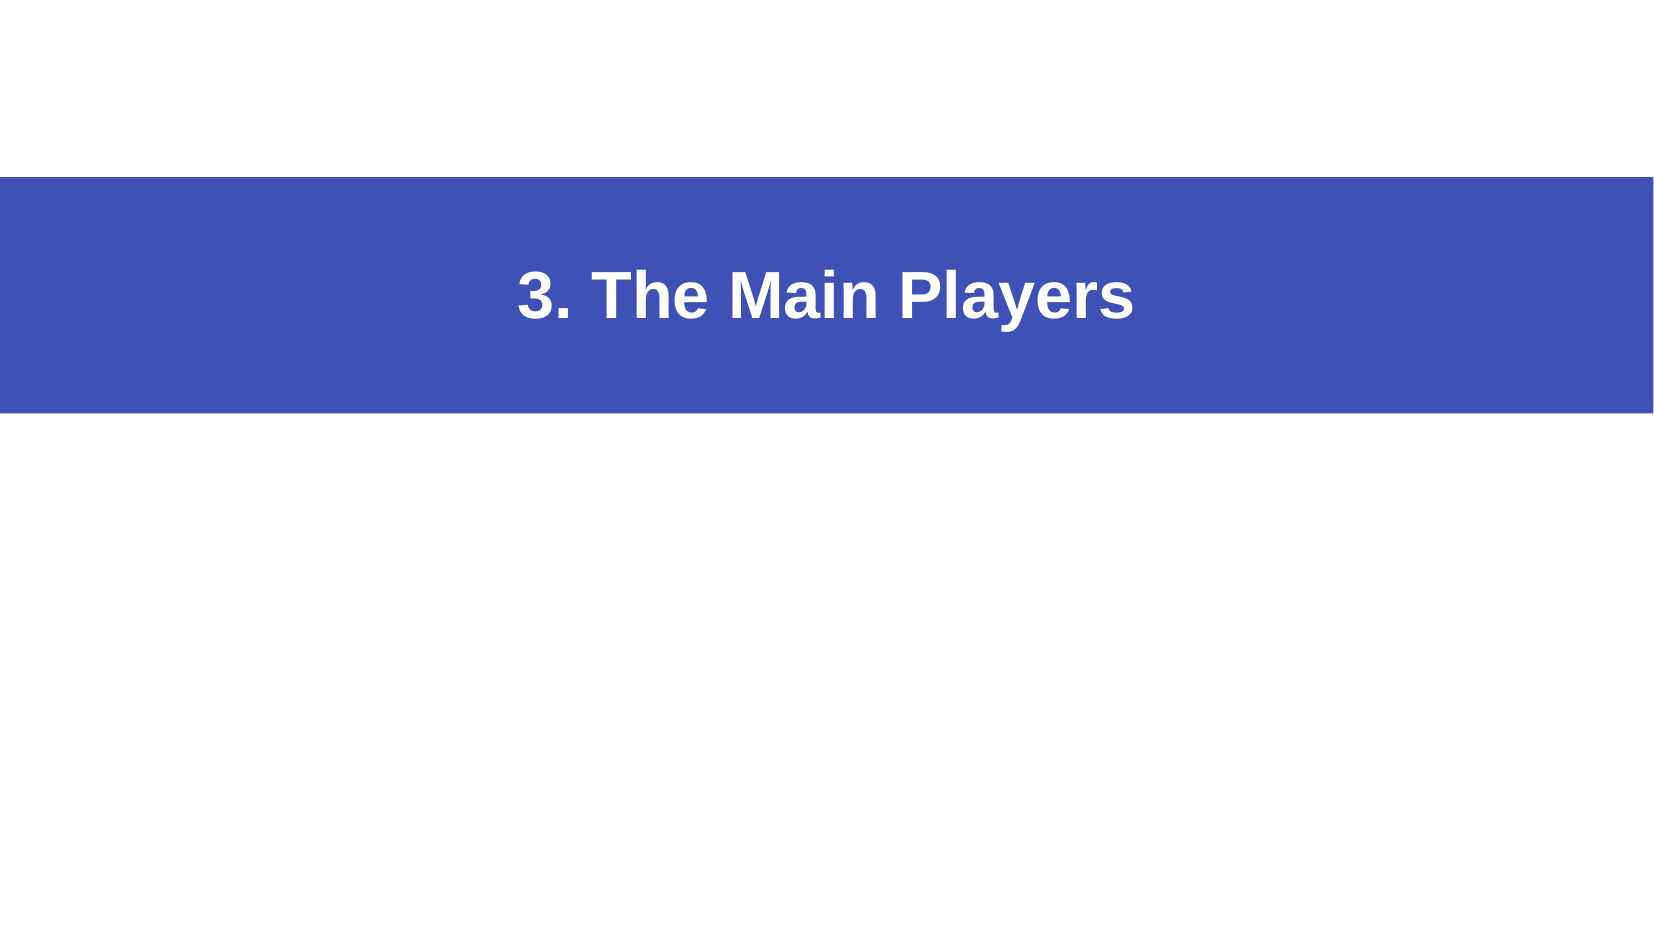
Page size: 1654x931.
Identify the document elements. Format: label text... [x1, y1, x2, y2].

title 3. The Main Players [0, 177, 1654, 414]
